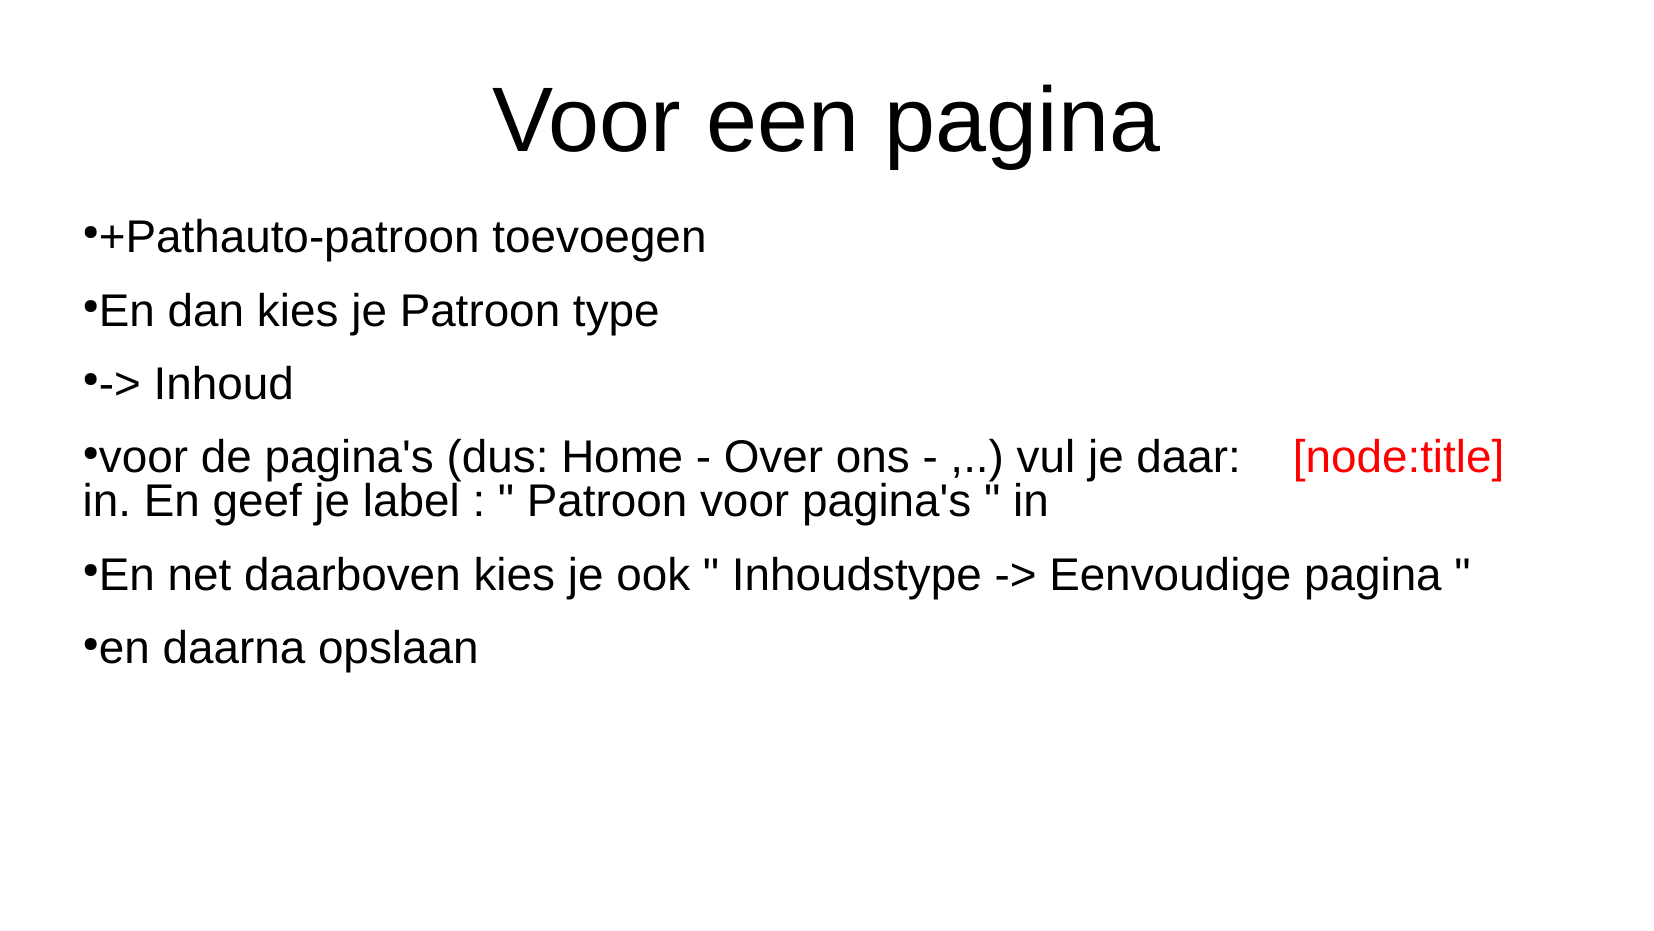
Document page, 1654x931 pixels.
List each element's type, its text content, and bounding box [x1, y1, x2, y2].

title Voor een pagina [82, 37, 1571, 193]
list +Pathauto-patroon toevoegen En dan kies je Patroon type -> Inhoud voor de pagina's (dus: Home - Over ons - ,..) vul je daar: [node:title] in. En geef je label : " Patroon voor pagina's " in En net daarboven kies je ook " Inhoudstype -> Eenvoudige pagina " en daarna opslaan [82, 217, 1571, 758]
